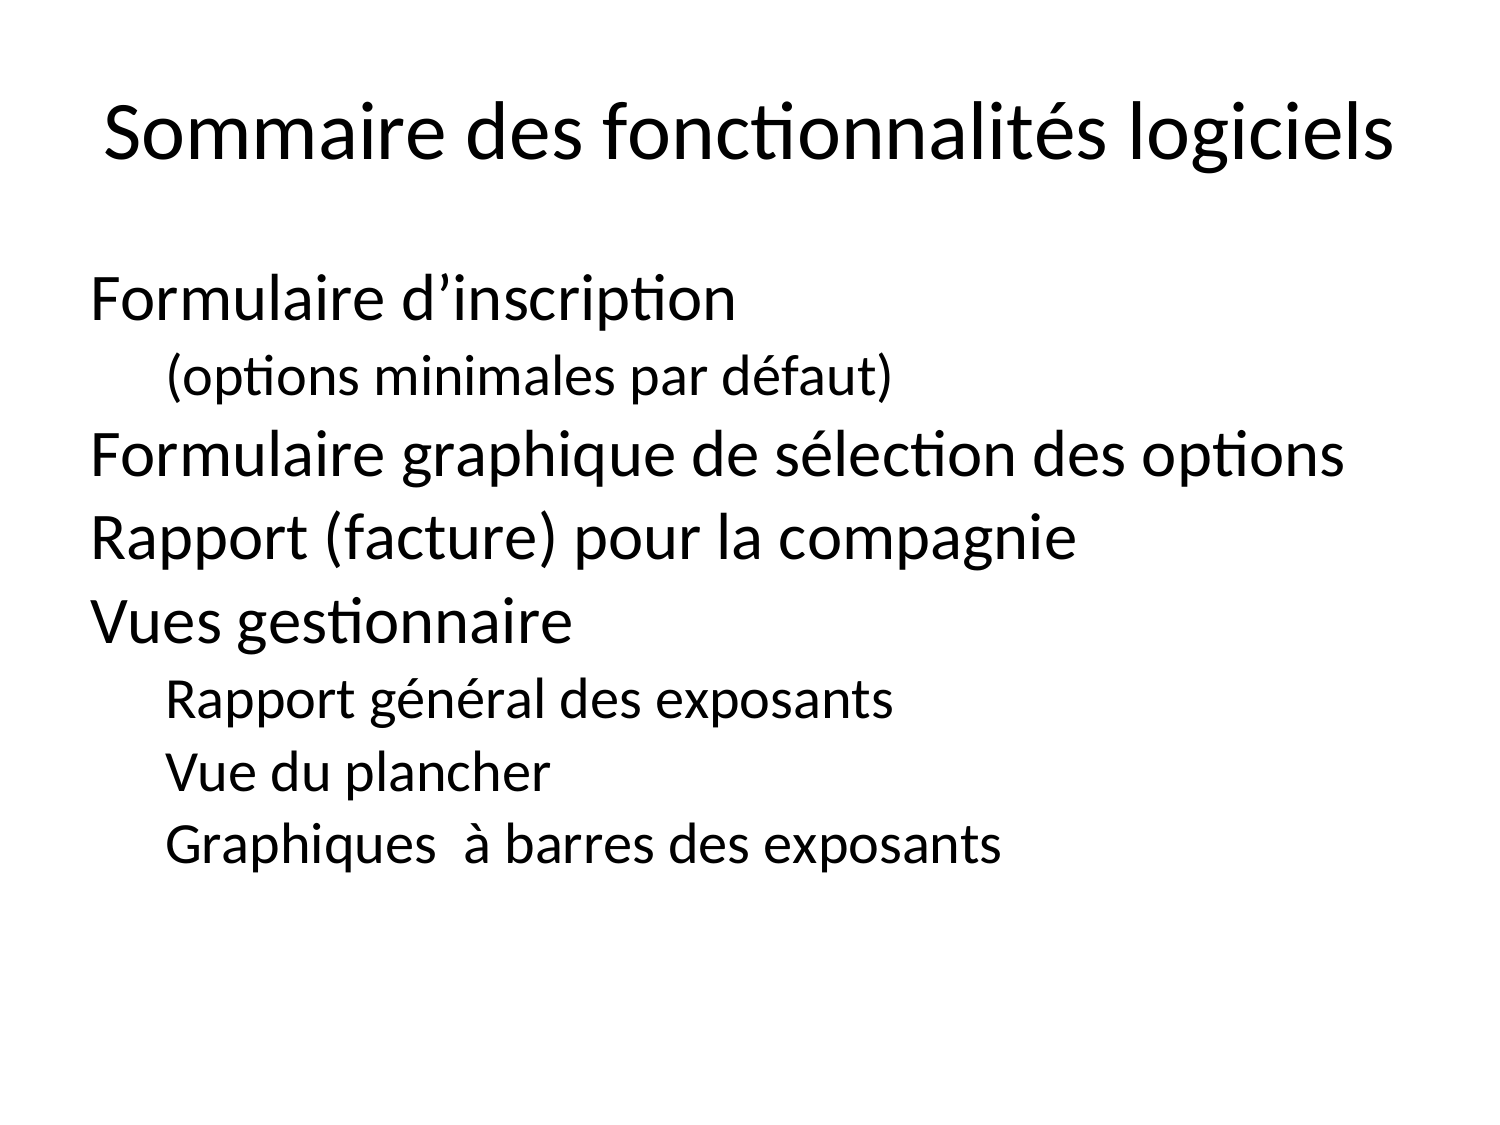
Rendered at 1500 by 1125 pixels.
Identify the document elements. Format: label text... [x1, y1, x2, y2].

title Sommaire des fonctionnalités logiciels [75, 31, 1426, 247]
list Formulaire d’inscription (options minimales par défaut) Formulaire graphique de sélection des options Rapport (facture) pour la compagnie Vues gestionnaire Rapport général des exposants Vue du plancher Graphiques à barres des exposants [75, 262, 1426, 1066]
